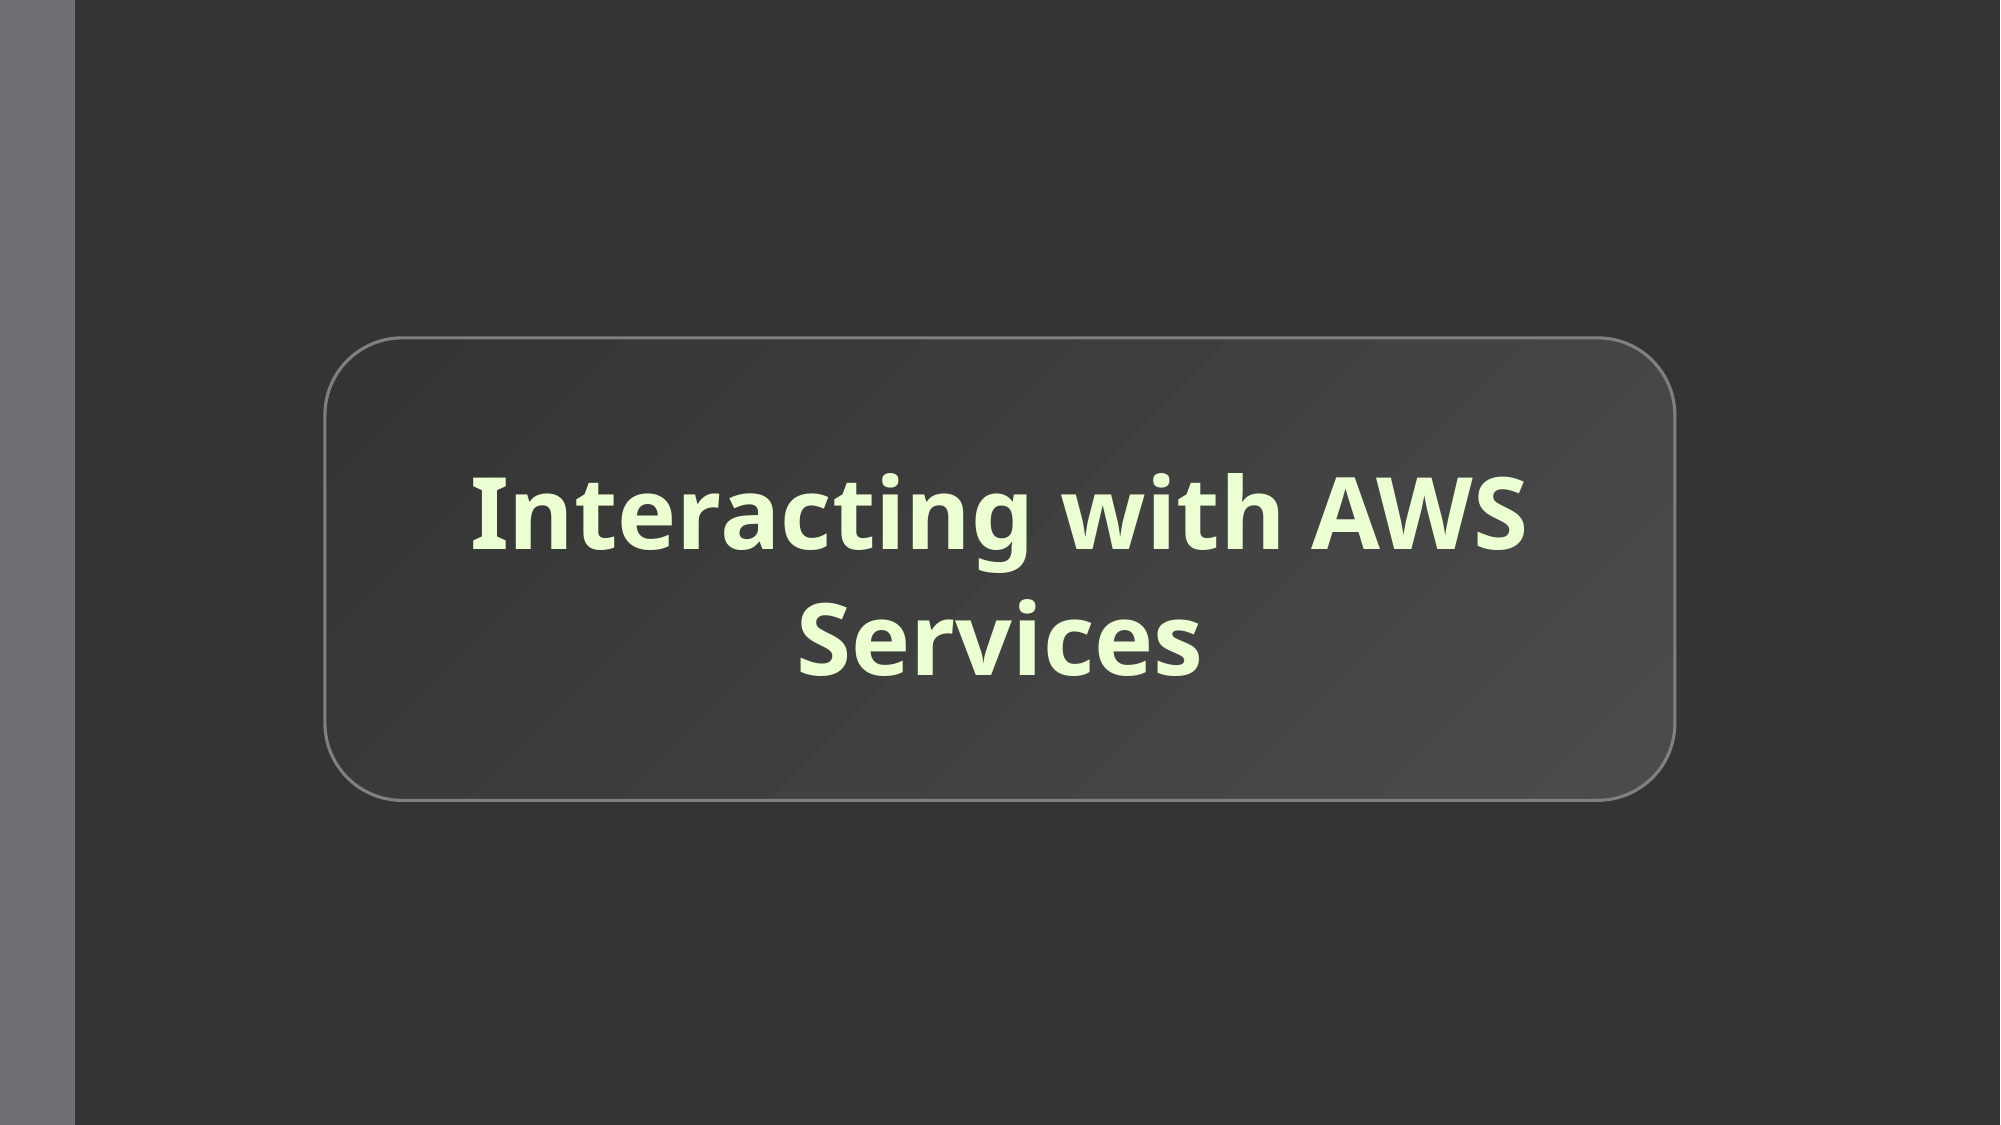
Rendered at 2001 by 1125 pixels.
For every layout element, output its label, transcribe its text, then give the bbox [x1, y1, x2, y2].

text_box Interacting with AWS Services [324, 337, 1675, 801]
